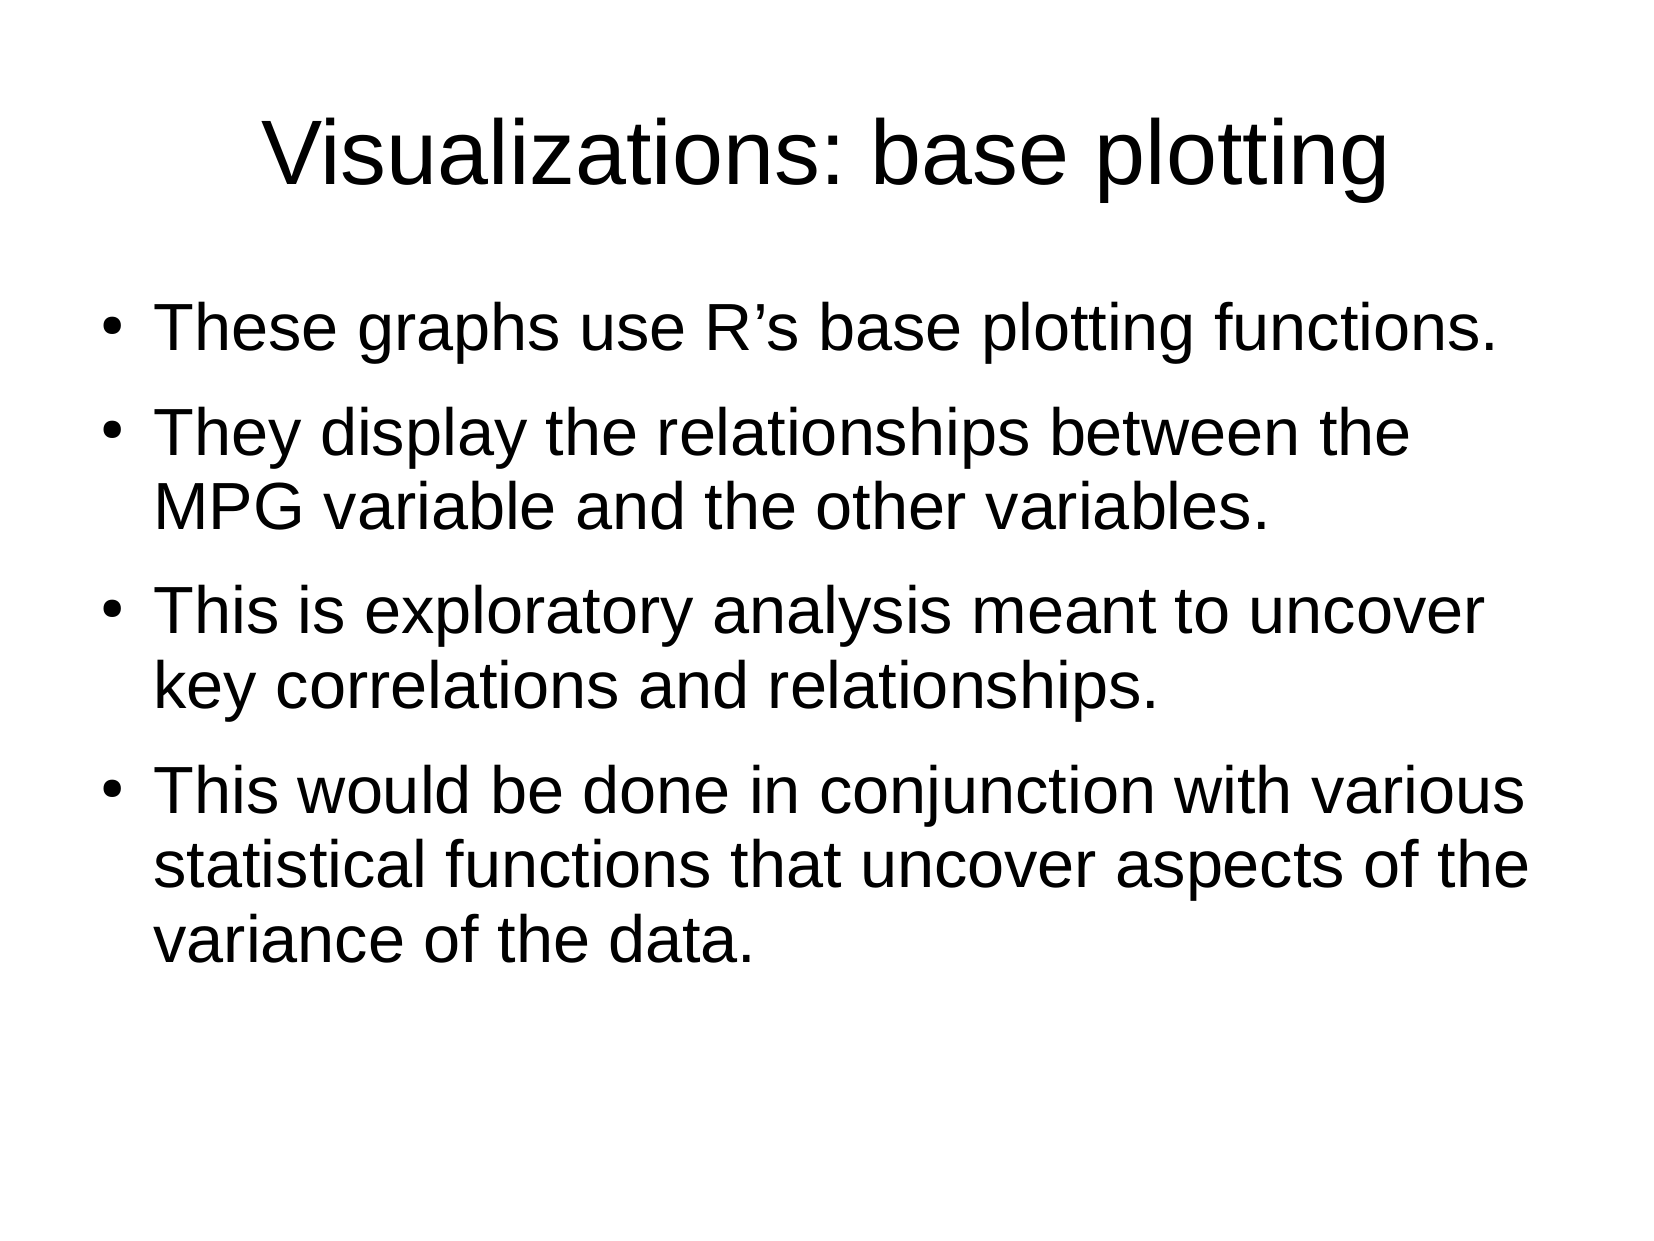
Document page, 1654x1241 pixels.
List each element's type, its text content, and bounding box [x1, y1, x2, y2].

list These graphs use R’s base plotting functions. They display the relationships between the MPG variable and the other variables. This is exploratory analysis meant to uncover key correlations and relationships. This would be done in conjunction with various statistical functions that uncover aspects of the variance of the data. [82, 290, 1571, 1010]
title Visualizations: base plotting [82, 49, 1571, 257]
